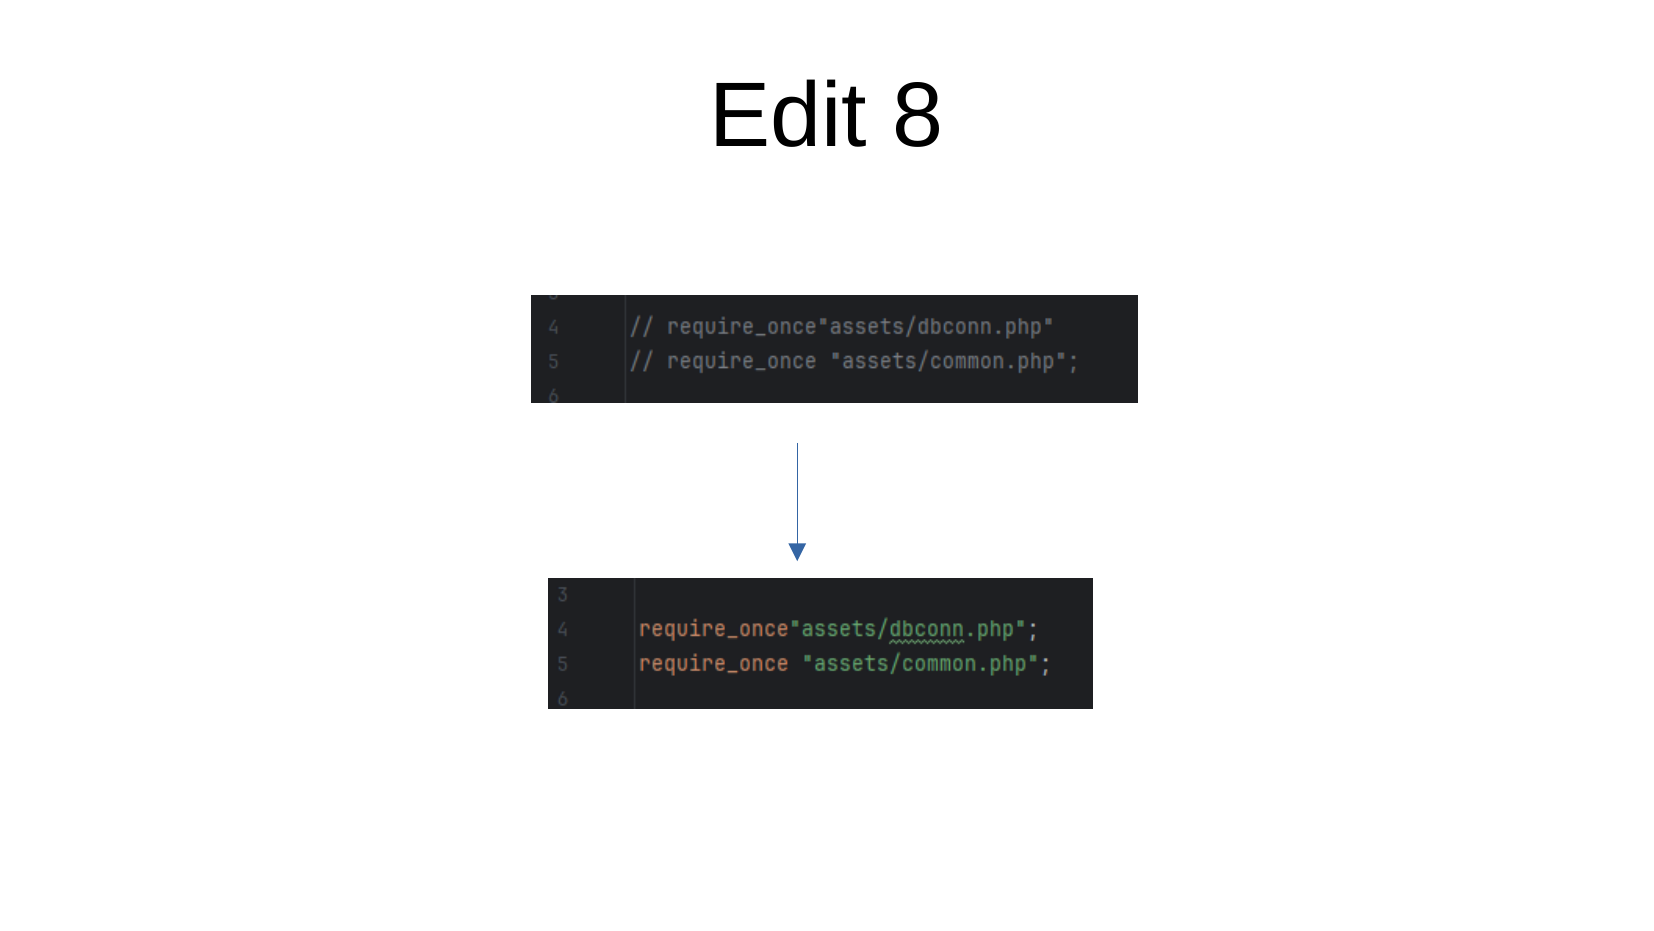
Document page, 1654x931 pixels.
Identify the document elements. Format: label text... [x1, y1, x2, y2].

picture [531, 295, 1138, 403]
picture [548, 578, 1093, 709]
title Edit 8 [82, 37, 1571, 193]
